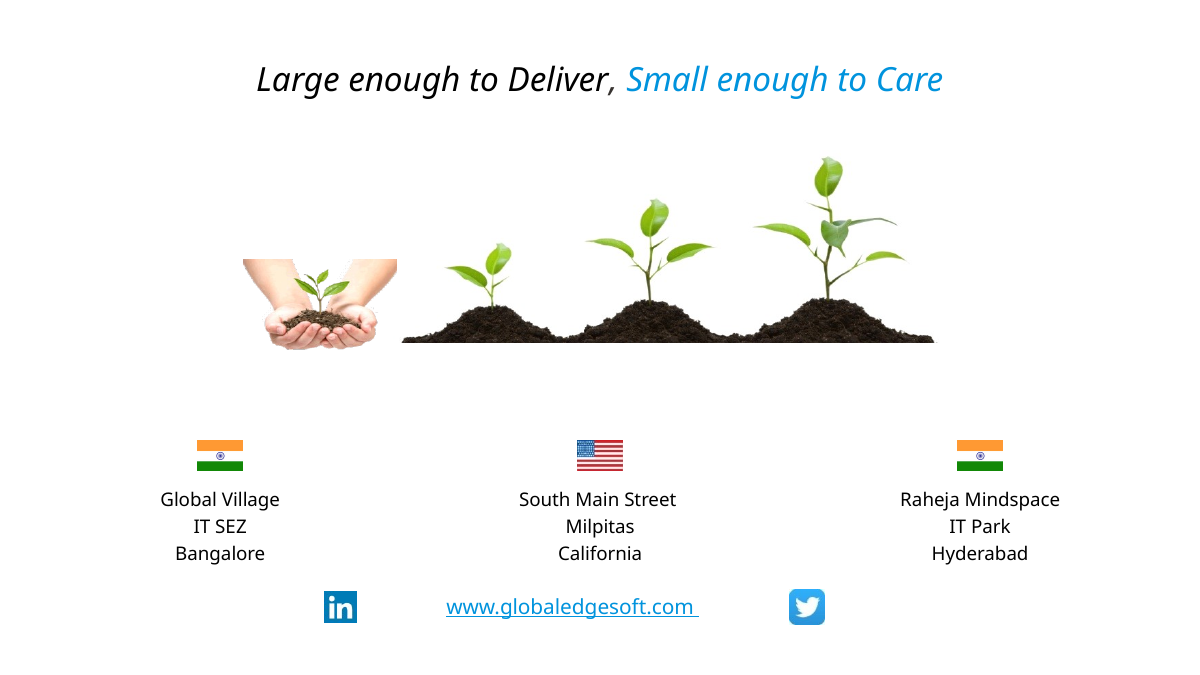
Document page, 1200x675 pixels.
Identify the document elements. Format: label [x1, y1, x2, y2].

picture [243, 117, 957, 350]
picture [197, 440, 243, 471]
picture [329, 596, 334, 619]
picture [789, 589, 825, 625]
picture [577, 440, 623, 471]
picture [957, 440, 1003, 471]
picture [337, 603, 353, 619]
